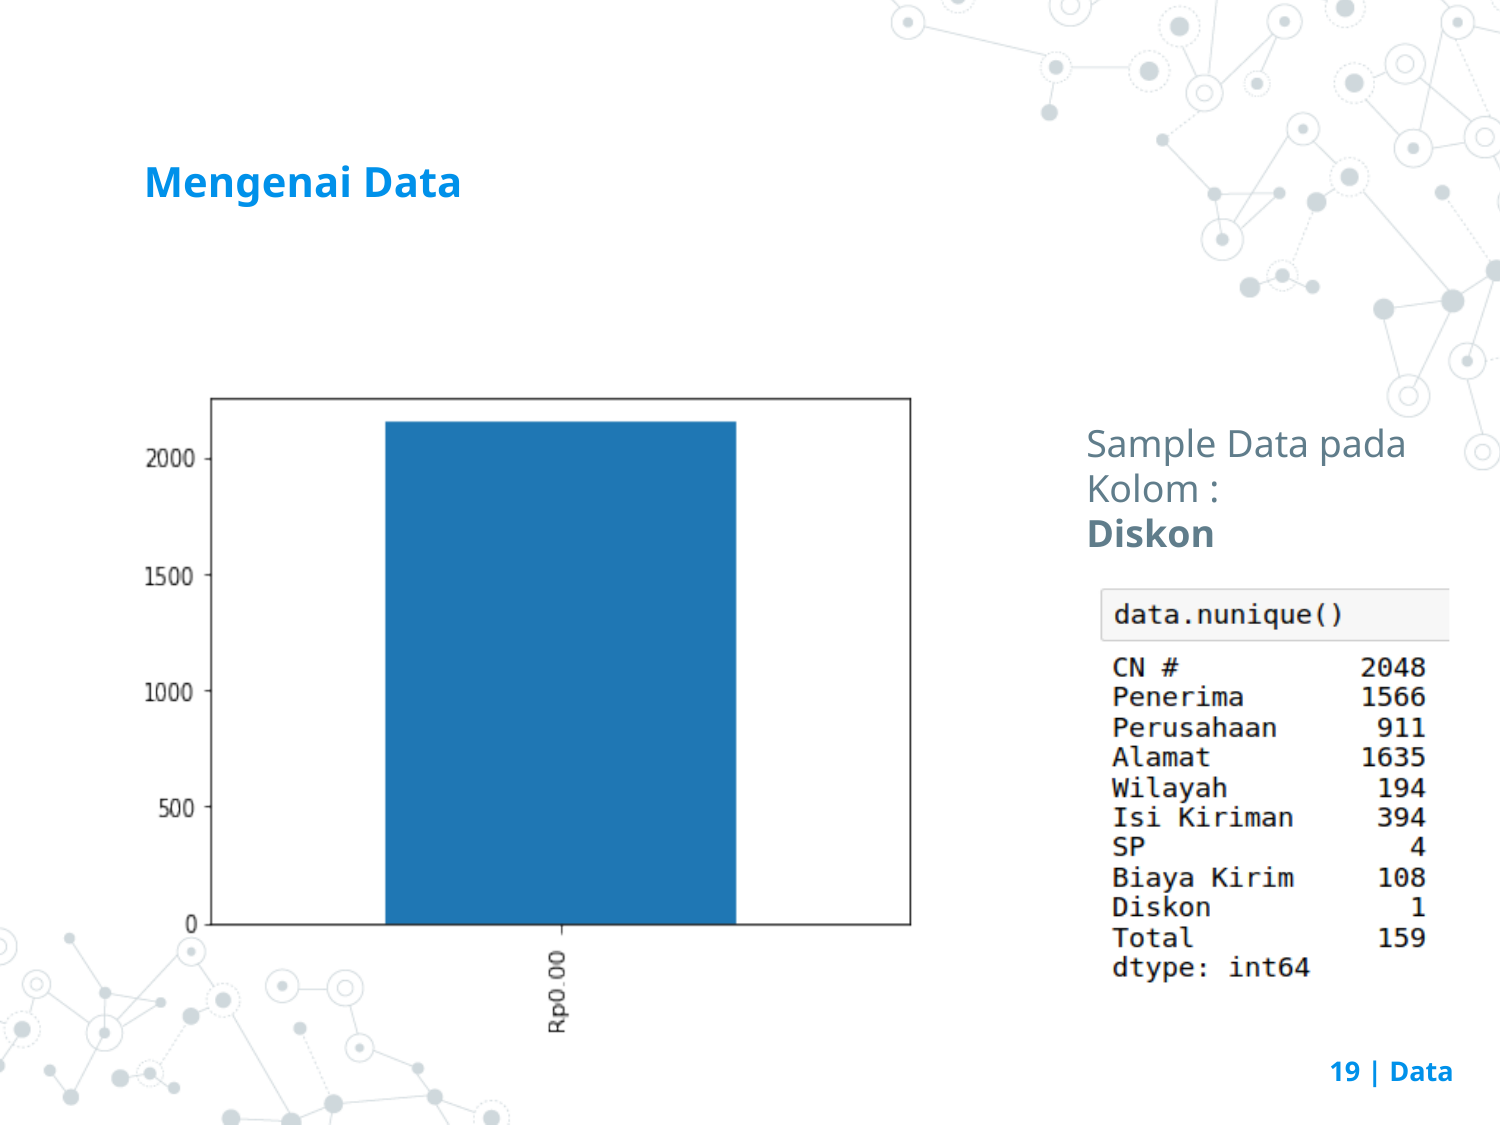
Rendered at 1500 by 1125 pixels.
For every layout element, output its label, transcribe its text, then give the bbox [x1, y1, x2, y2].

text_box Sample Data pada Kolom : Diskon [1065, 404, 1500, 901]
title Mengenai Data [128, 149, 1372, 222]
slide_number <number> | Data [1245, 1038, 1469, 1125]
picture [0, 0, 1500, 1125]
